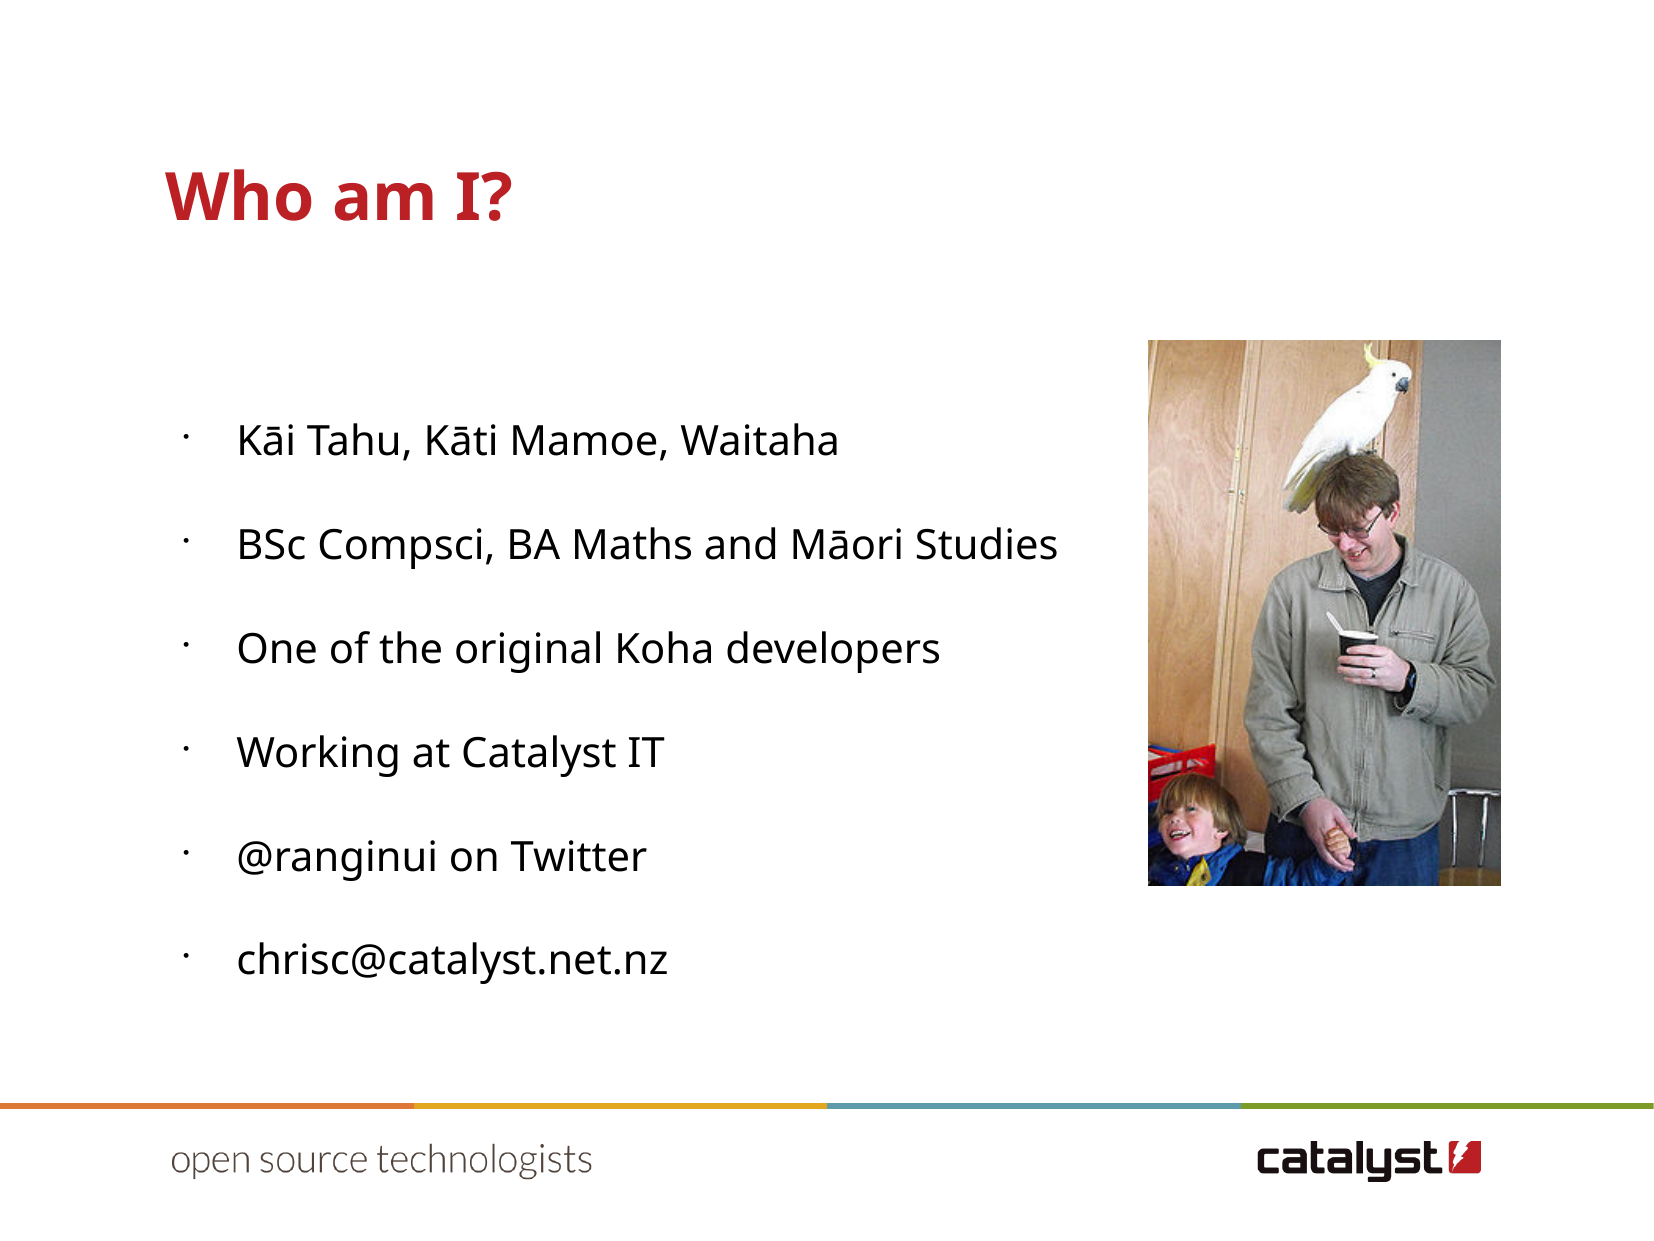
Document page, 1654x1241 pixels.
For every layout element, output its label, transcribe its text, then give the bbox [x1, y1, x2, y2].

title Who am I? [165, 90, 1489, 298]
picture [0, 1103, 1654, 1182]
list Kāi Tahu, Kāti Mamoe, Waitaha BSc Compsci, BA Maths and Māori Studies One of the original Koha developers Working at Catalyst IT @ranginui on Twitter chrisc@catalyst.net.nz [165, 307, 1489, 1027]
picture [1148, 340, 1501, 886]
